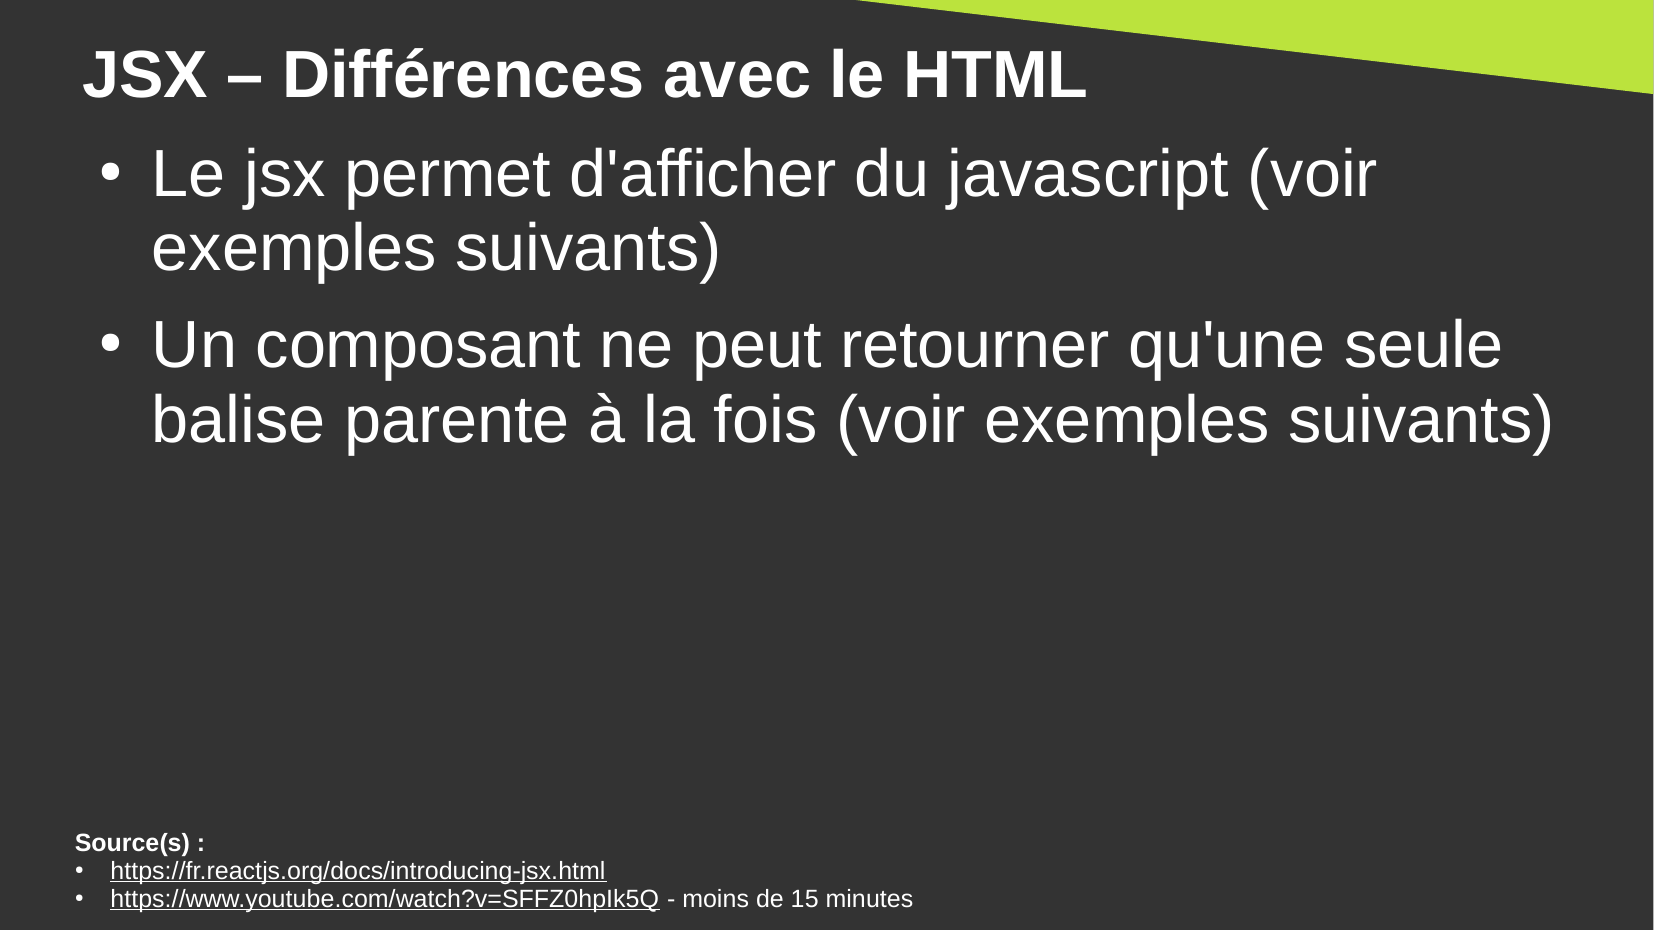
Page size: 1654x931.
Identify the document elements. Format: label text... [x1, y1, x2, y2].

list Le jsx permet d'afficher du javascript (voir exemples suivants) Un composant ne peut retourner qu'une seule balise parente à la fois (voir exemples suivants) [80, 135, 1620, 756]
text_box Source(s) : https://fr.reactjs.org/docs/introducing-jsx.html https://www.youtube.com/watch?v=SFFZ0hpIk5Q - moins de 15 minutes [60, 821, 1546, 921]
title JSX – Différences avec le HTML [82, 37, 1571, 112]
text_box [855, 0, 1654, 95]
